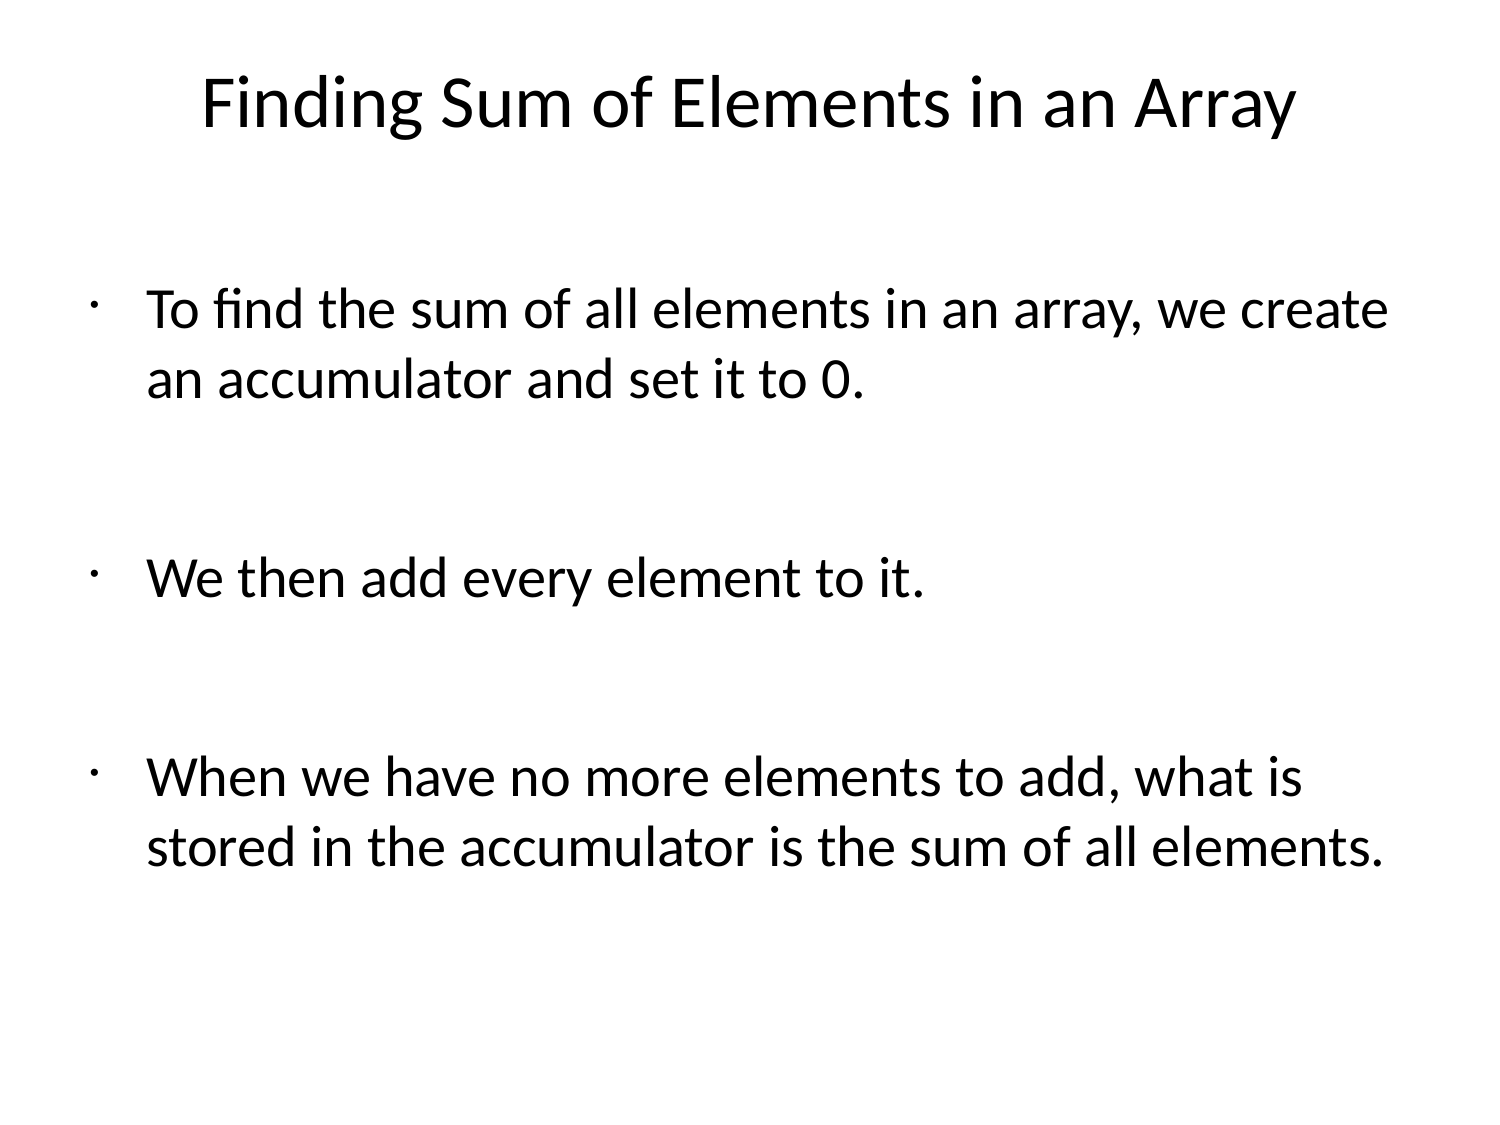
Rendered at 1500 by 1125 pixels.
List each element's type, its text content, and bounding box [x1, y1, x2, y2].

title Finding Sum of Elements in an Array [75, 45, 1425, 233]
list To find the sum of all elements in an array, we create an accumulator and set it to 0. We then add every element to it. When we have no more elements to add, what is stored in the accumulator is the sum of all elements. [75, 262, 1425, 1005]
